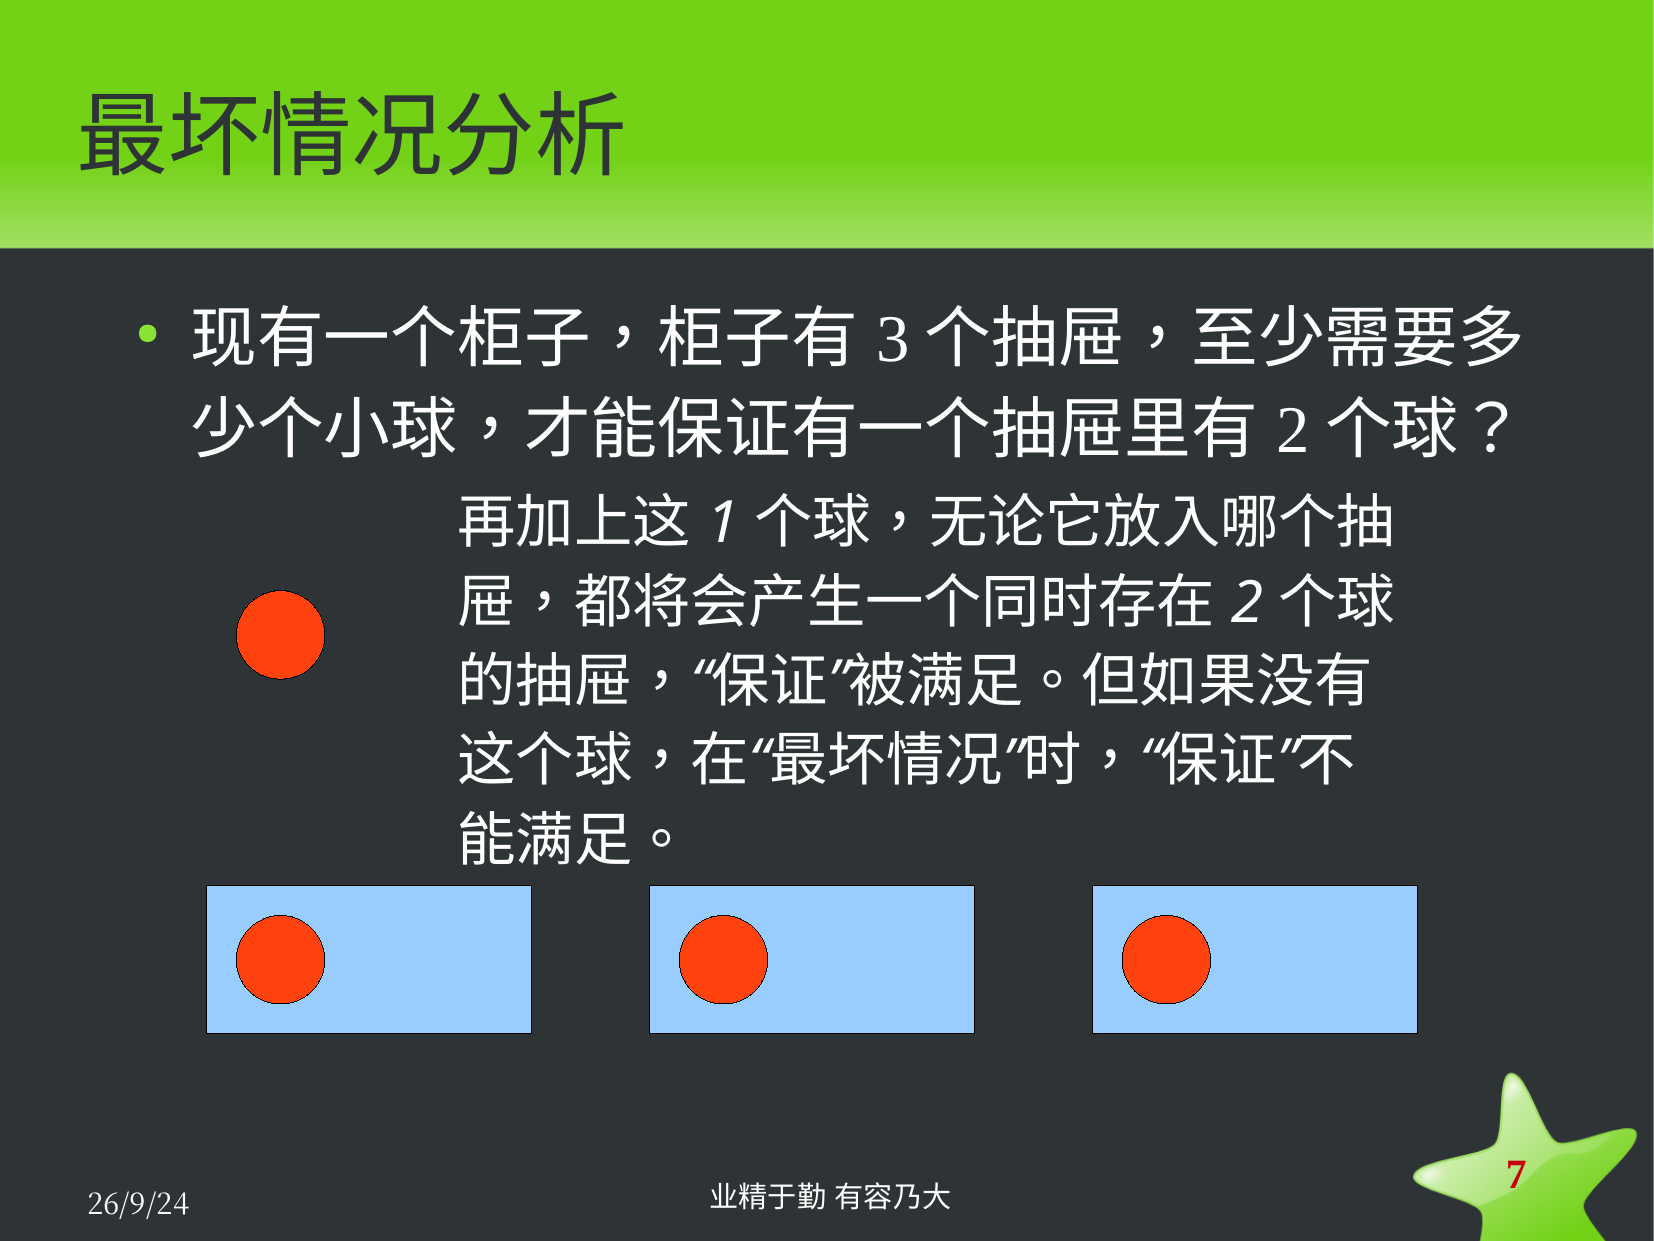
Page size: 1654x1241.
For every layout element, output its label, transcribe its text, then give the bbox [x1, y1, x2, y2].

text_box 再加上这1个球，无论它放入哪个抽屉，都将会产生一个同时存在2个球的抽屉，“保证”被满足。但如果没有这个球，在“最坏情况”时，“保证”不能满足。 [442, 473, 1418, 828]
list 现有一个柜子，柜子有3个抽屉，至少需要多少个小球，才能保证有一个抽屉里有2个球？ [82, 290, 1571, 1094]
text_box [236, 590, 325, 680]
text_box [1092, 885, 1418, 1034]
text_box [206, 885, 532, 1034]
picture [0, 0, 1654, 1241]
text_box [649, 885, 975, 1034]
title 最坏情况分析 [76, 36, 1565, 229]
